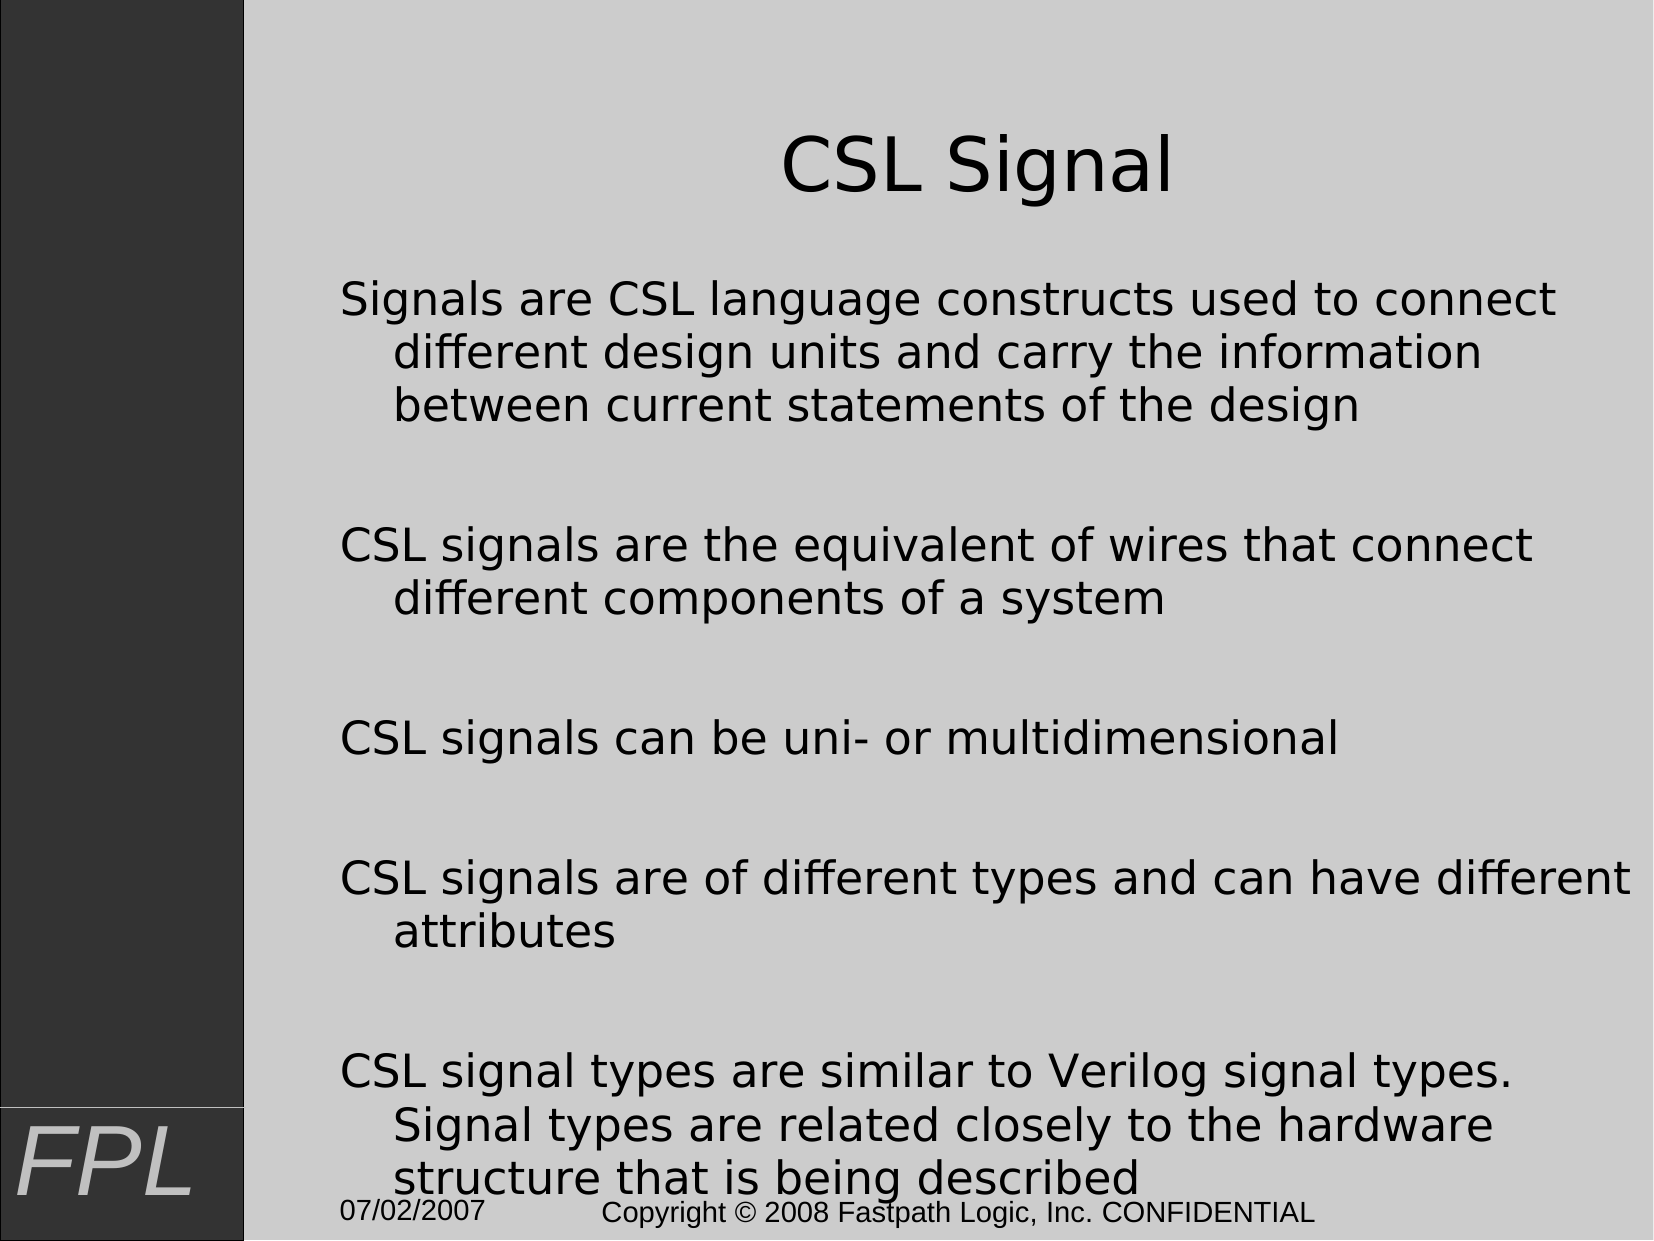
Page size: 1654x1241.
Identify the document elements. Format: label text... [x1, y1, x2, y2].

list Signals are CSL language constructs used to connect different design units and carry the information between current statements of the design CSL signals are the equivalent of wires that connect different components of a system CSL signals can be uni- or multidimensional CSL signals are of different types and can have different attributes CSL signal types are similar to Verilog signal types. Signal types are related closely to the hardware structure that is being described [322, 272, 1635, 1209]
title CSL Signal [427, 57, 1530, 272]
